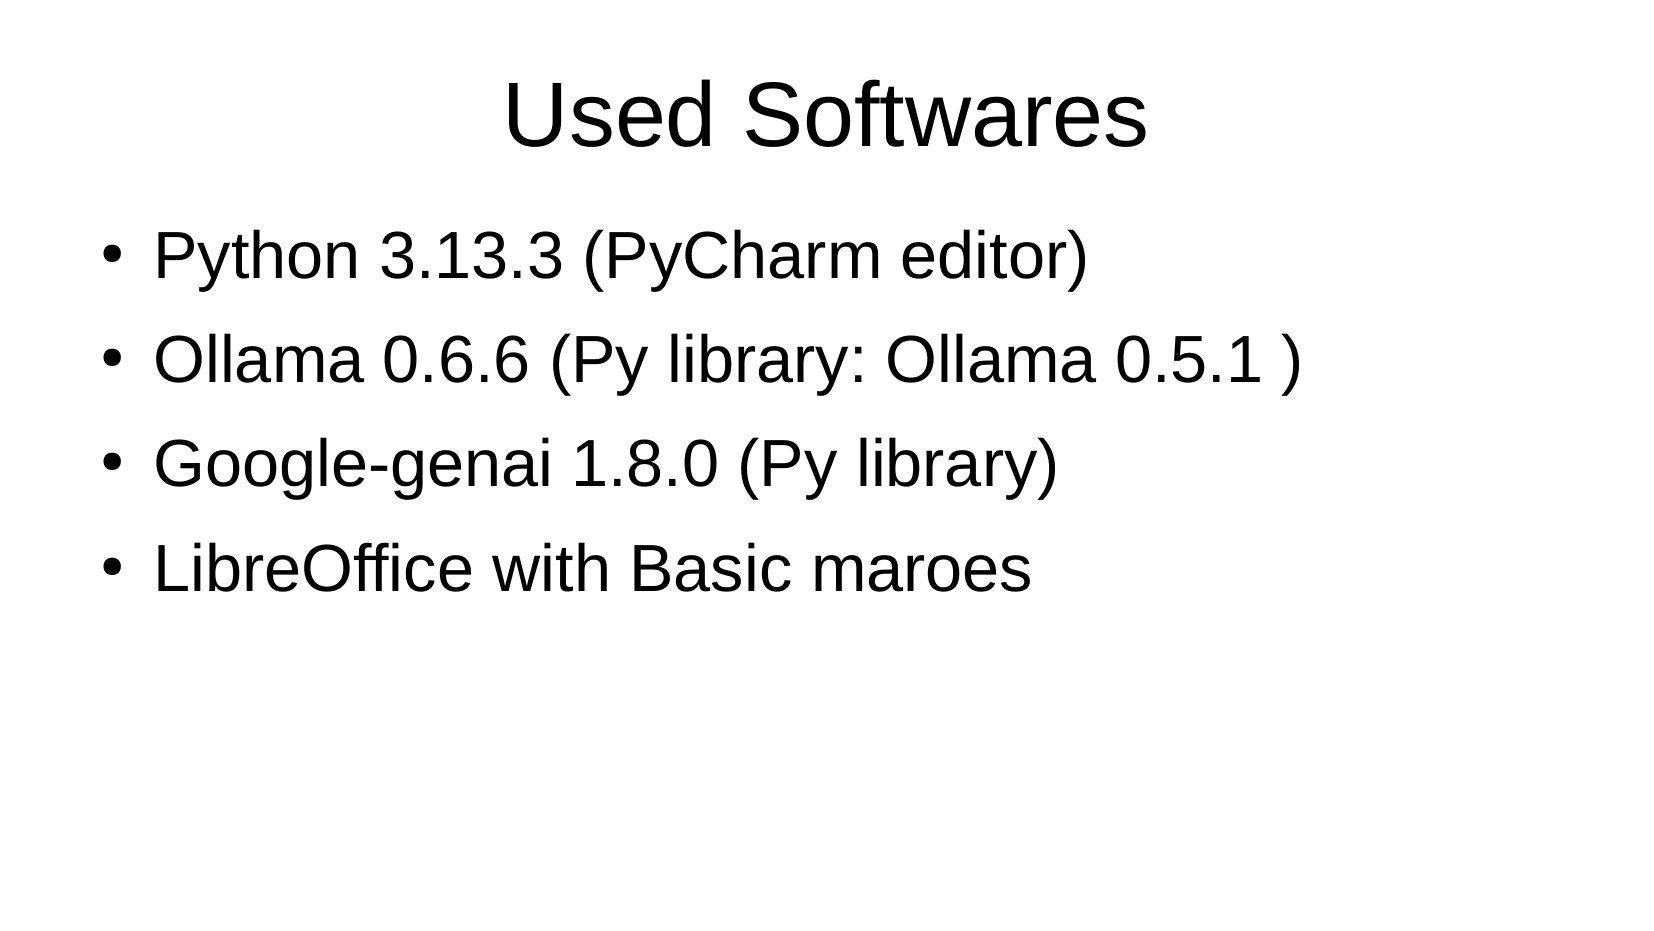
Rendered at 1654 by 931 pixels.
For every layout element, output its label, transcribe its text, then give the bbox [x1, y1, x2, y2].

title Used Softwares [82, 37, 1571, 193]
list Python 3.13.3 (PyCharm editor) Ollama 0.6.6 (Py library: Ollama 0.5.1 ) Google-genai 1.8.0 (Py library) LibreOffice with Basic maroes [82, 217, 1571, 758]
